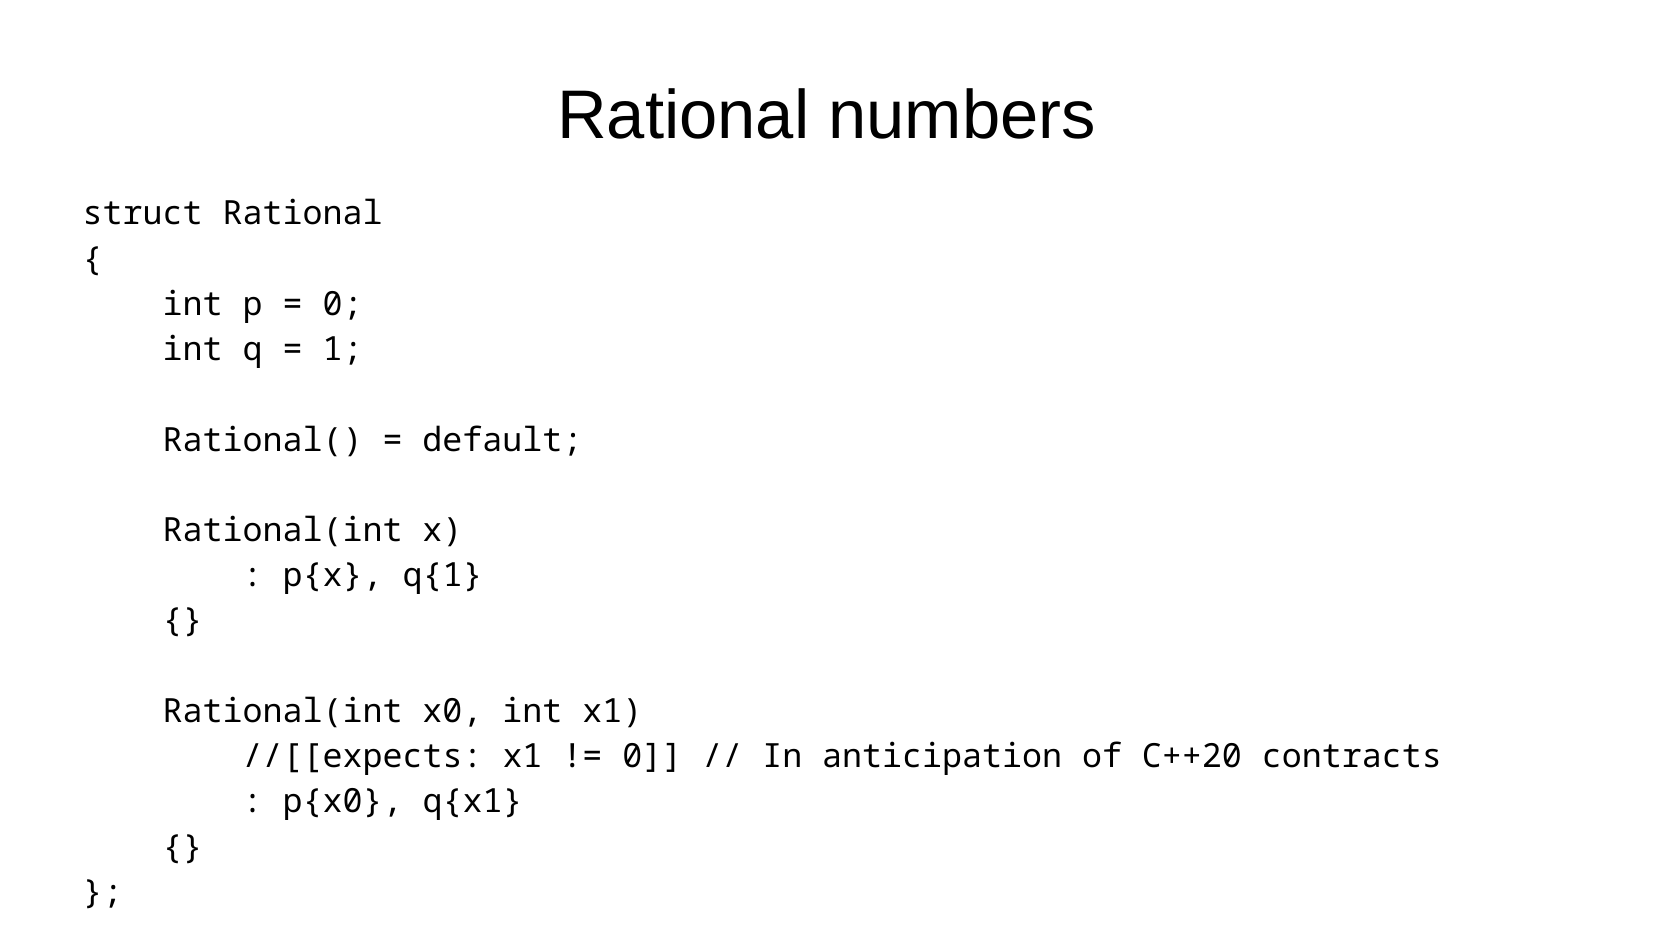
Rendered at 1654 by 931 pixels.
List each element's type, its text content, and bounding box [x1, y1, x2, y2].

title Rational numbers [82, 37, 1571, 193]
subtitle struct Rational { int p = 0; int q = 1; Rational() = default; Rational(int x) : p{x}, q{1} {} Rational(int x0, int x1) //[[expects: x1 != 0]] // In anticipation of C++20 contracts : p{x0}, q{x1} {} }; [82, 193, 1571, 839]
